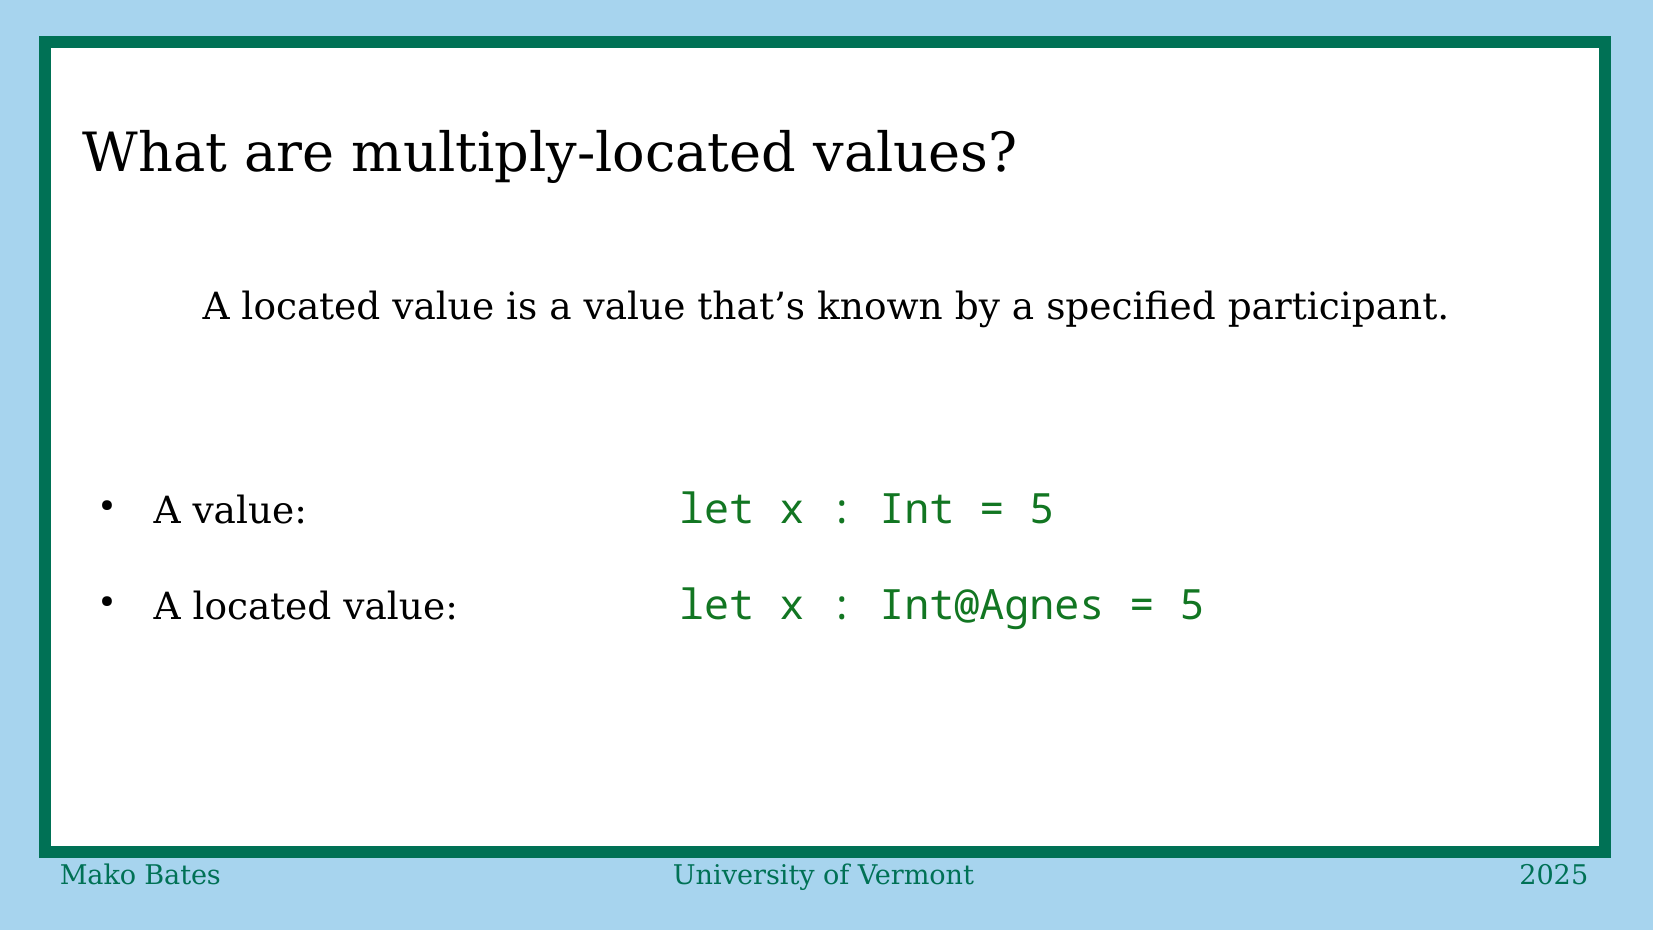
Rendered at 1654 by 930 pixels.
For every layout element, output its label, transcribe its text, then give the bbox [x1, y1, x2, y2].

title What are multiply-located values? [82, 101, 1571, 205]
list A located value is a value that’s known by a specified participant. A value: let x : Int = 5 A located value: let x : Int@Agnes = 5 [82, 217, 1571, 777]
text_box [687, 864, 691, 877]
